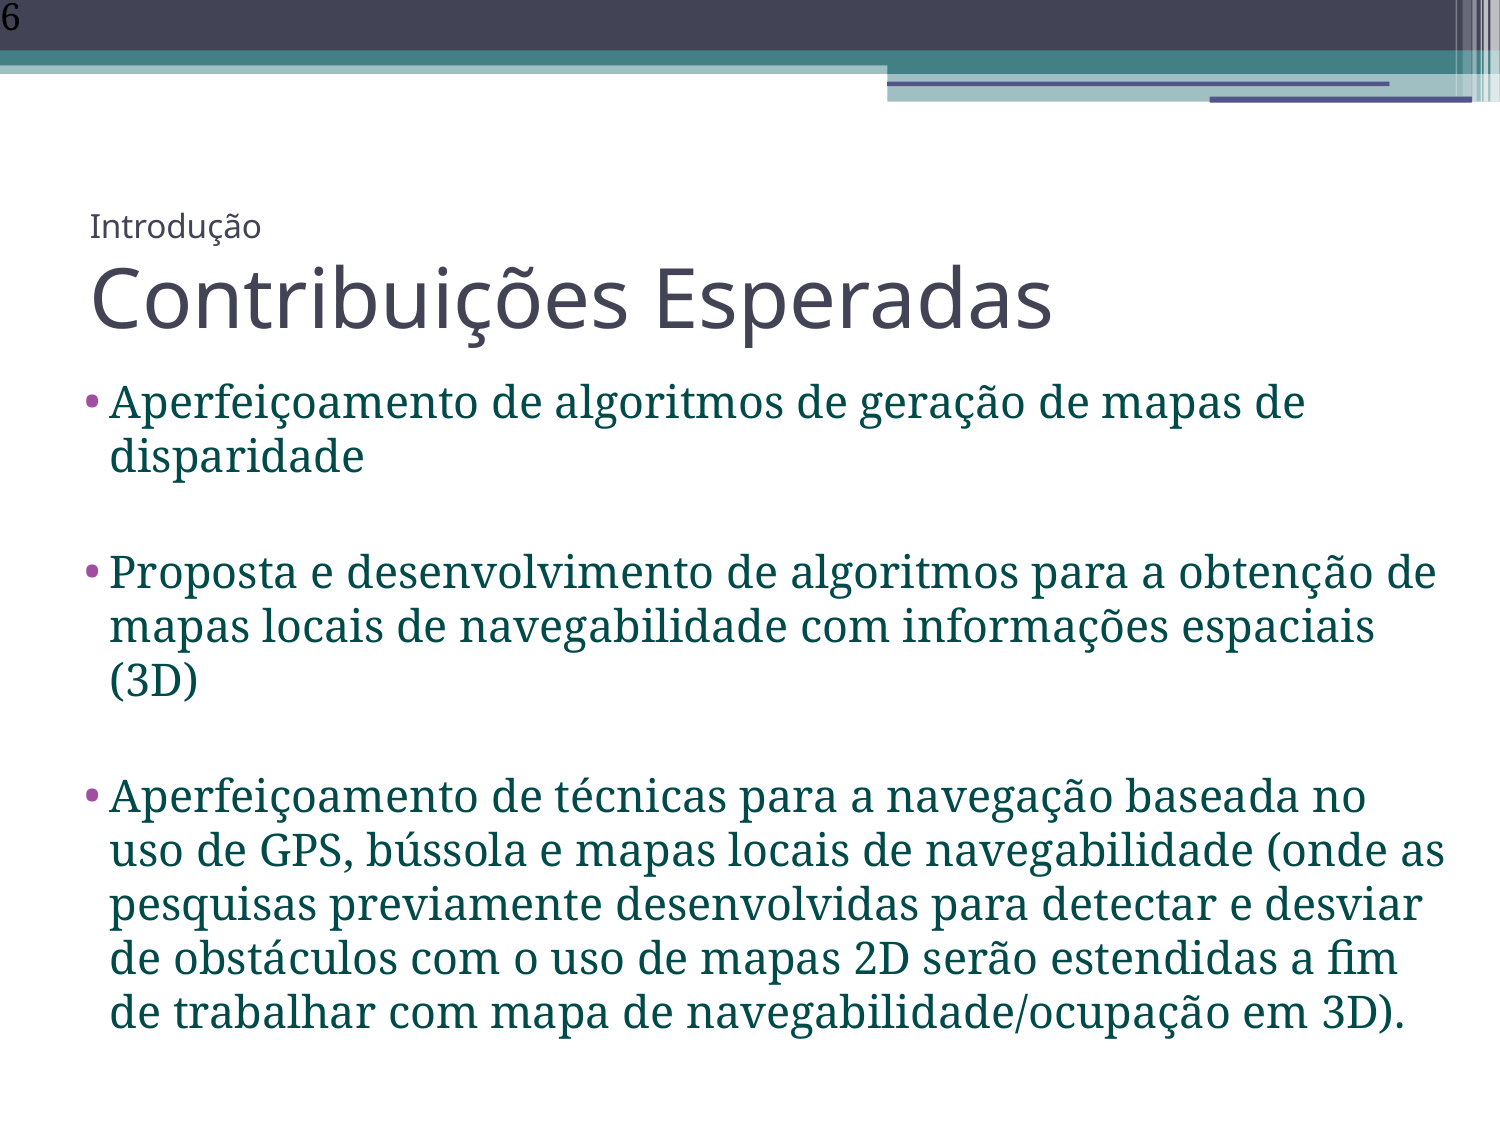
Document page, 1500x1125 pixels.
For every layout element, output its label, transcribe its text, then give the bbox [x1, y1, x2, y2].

title Introdução Contribuições Esperadas [75, 187, 1425, 363]
list Aperfeiçoamento de algoritmos de geração de mapas de disparidade Proposta e desenvolvimento de algoritmos para a obtenção de mapas locais de navegabilidade com informações espaciais (3D) Aperfeiçoamento de técnicas para a navegação baseada no uso de GPS, bússola e mapas locais de navegabilidade (onde as pesquisas previamente desenvolvidas para detectar e desviar de obstáculos com o uso de mapas 2D serão estendidas a fim de trabalhar com mapa de navegabilidade/ocupação em 3D). [59, 366, 1465, 1079]
